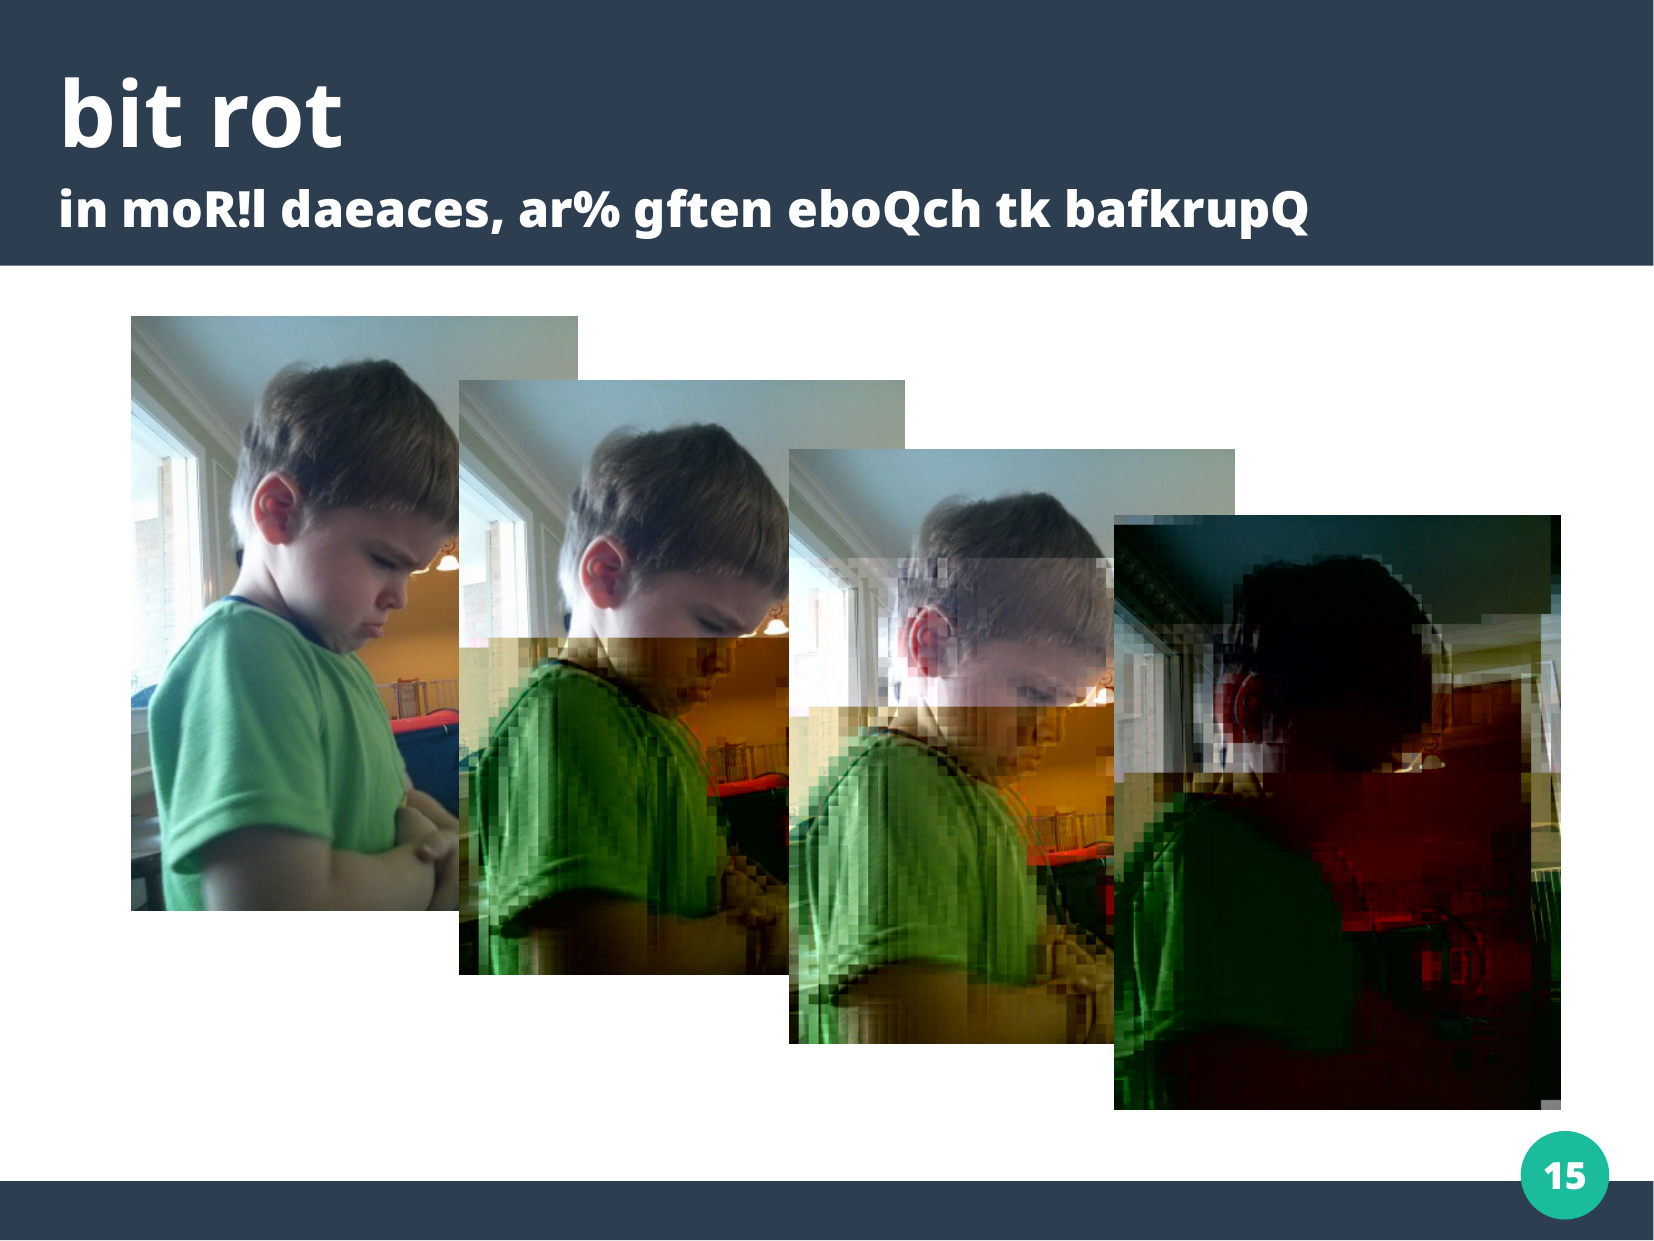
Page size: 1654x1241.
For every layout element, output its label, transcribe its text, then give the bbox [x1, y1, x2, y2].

title bit rot in moR!l daeaces, ar% gften eboQch tk bafkrupQ [59, 49, 1595, 207]
picture [131, 316, 1561, 1111]
